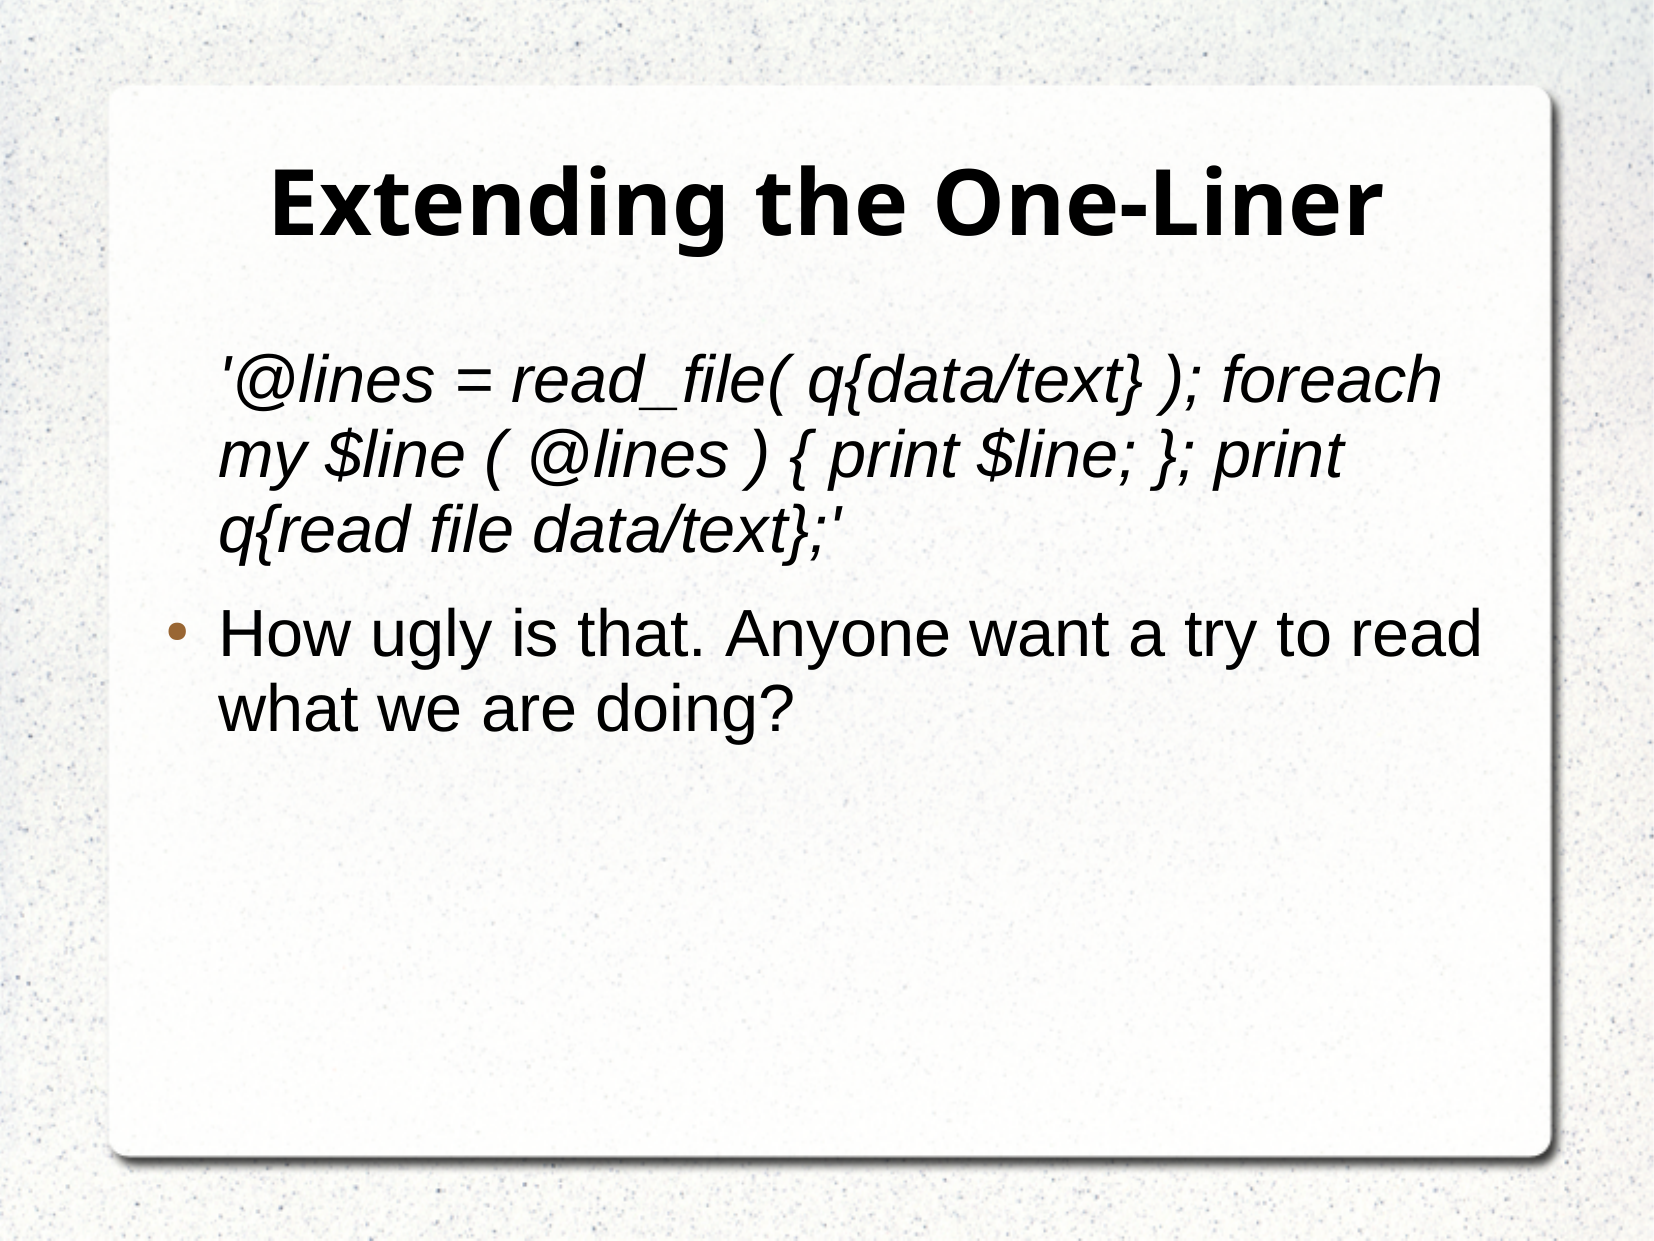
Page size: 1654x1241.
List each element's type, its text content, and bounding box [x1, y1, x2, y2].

list '@lines = read_file( q{data/text} ); foreach my $line ( @lines ) { print $line; }; print q{read file data/text};' How ugly is that. Anyone want a try to read what we are doing? [147, 342, 1506, 978]
title Extending the One-Liner [118, 96, 1536, 304]
picture [0, 0, 1654, 1241]
